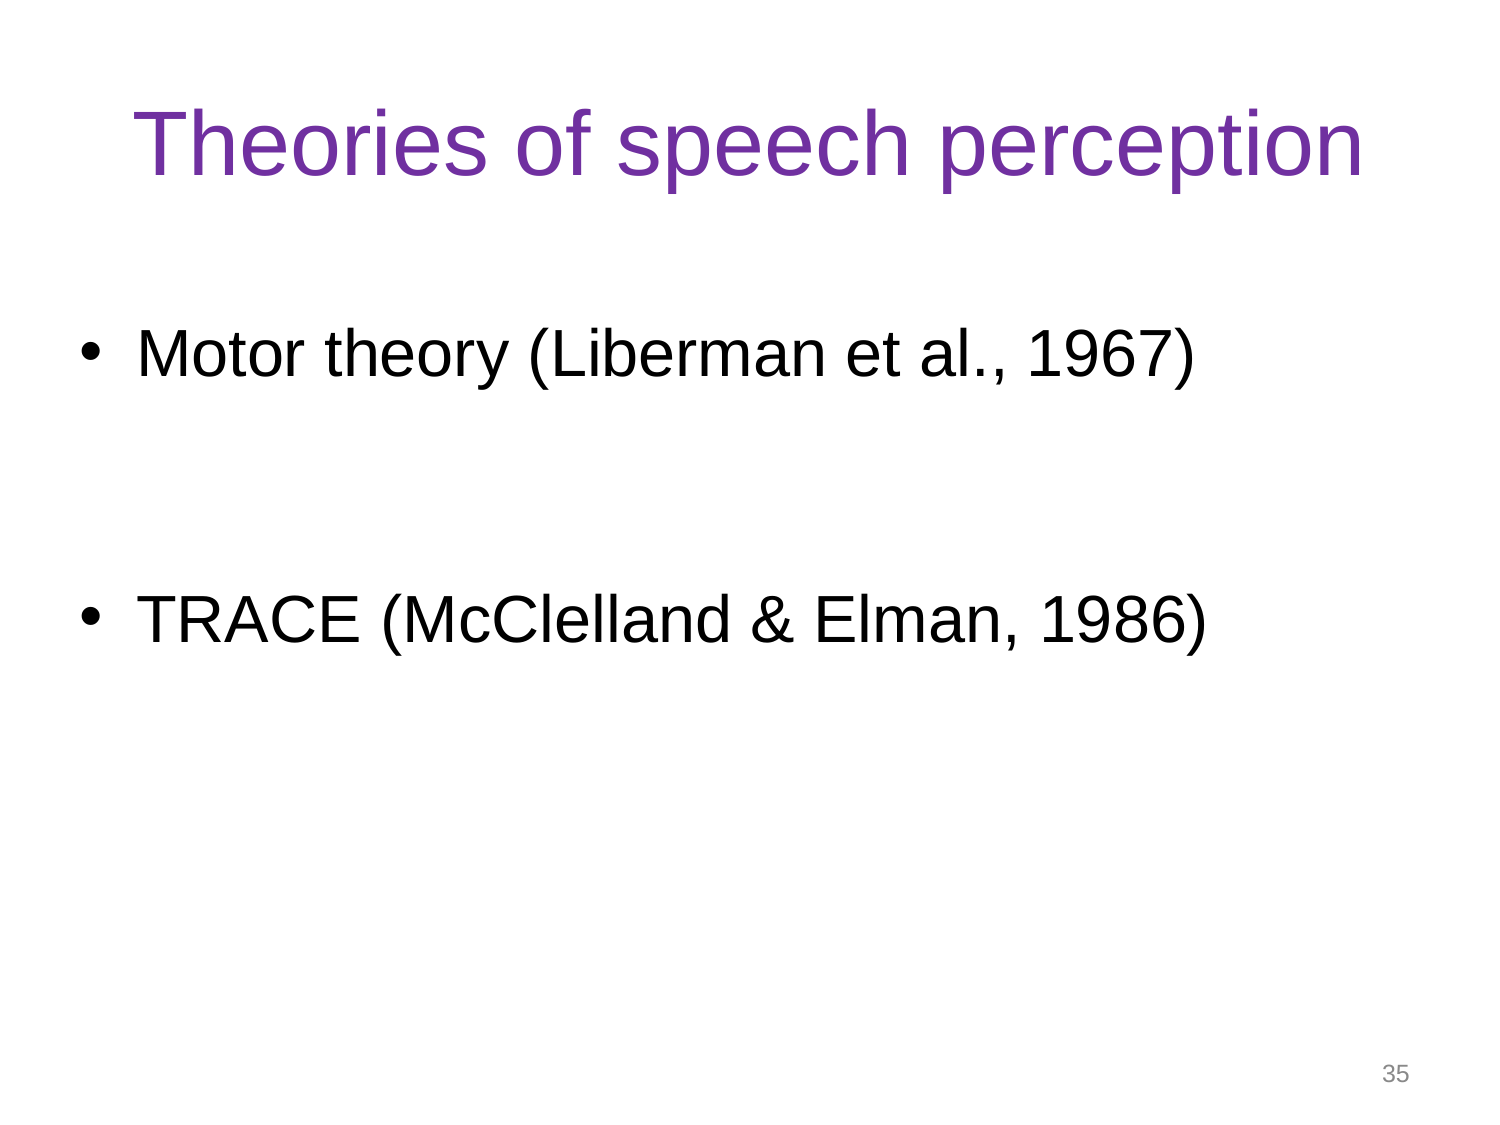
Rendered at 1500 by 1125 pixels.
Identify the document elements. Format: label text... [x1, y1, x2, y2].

text_box <number> [1074, 1042, 1426, 1103]
title Theories of speech perception [75, 45, 1426, 233]
list Motor theory (Liberman et al., 1967) TRACE (McClelland & Elman, 1986) [64, 302, 1415, 1046]
